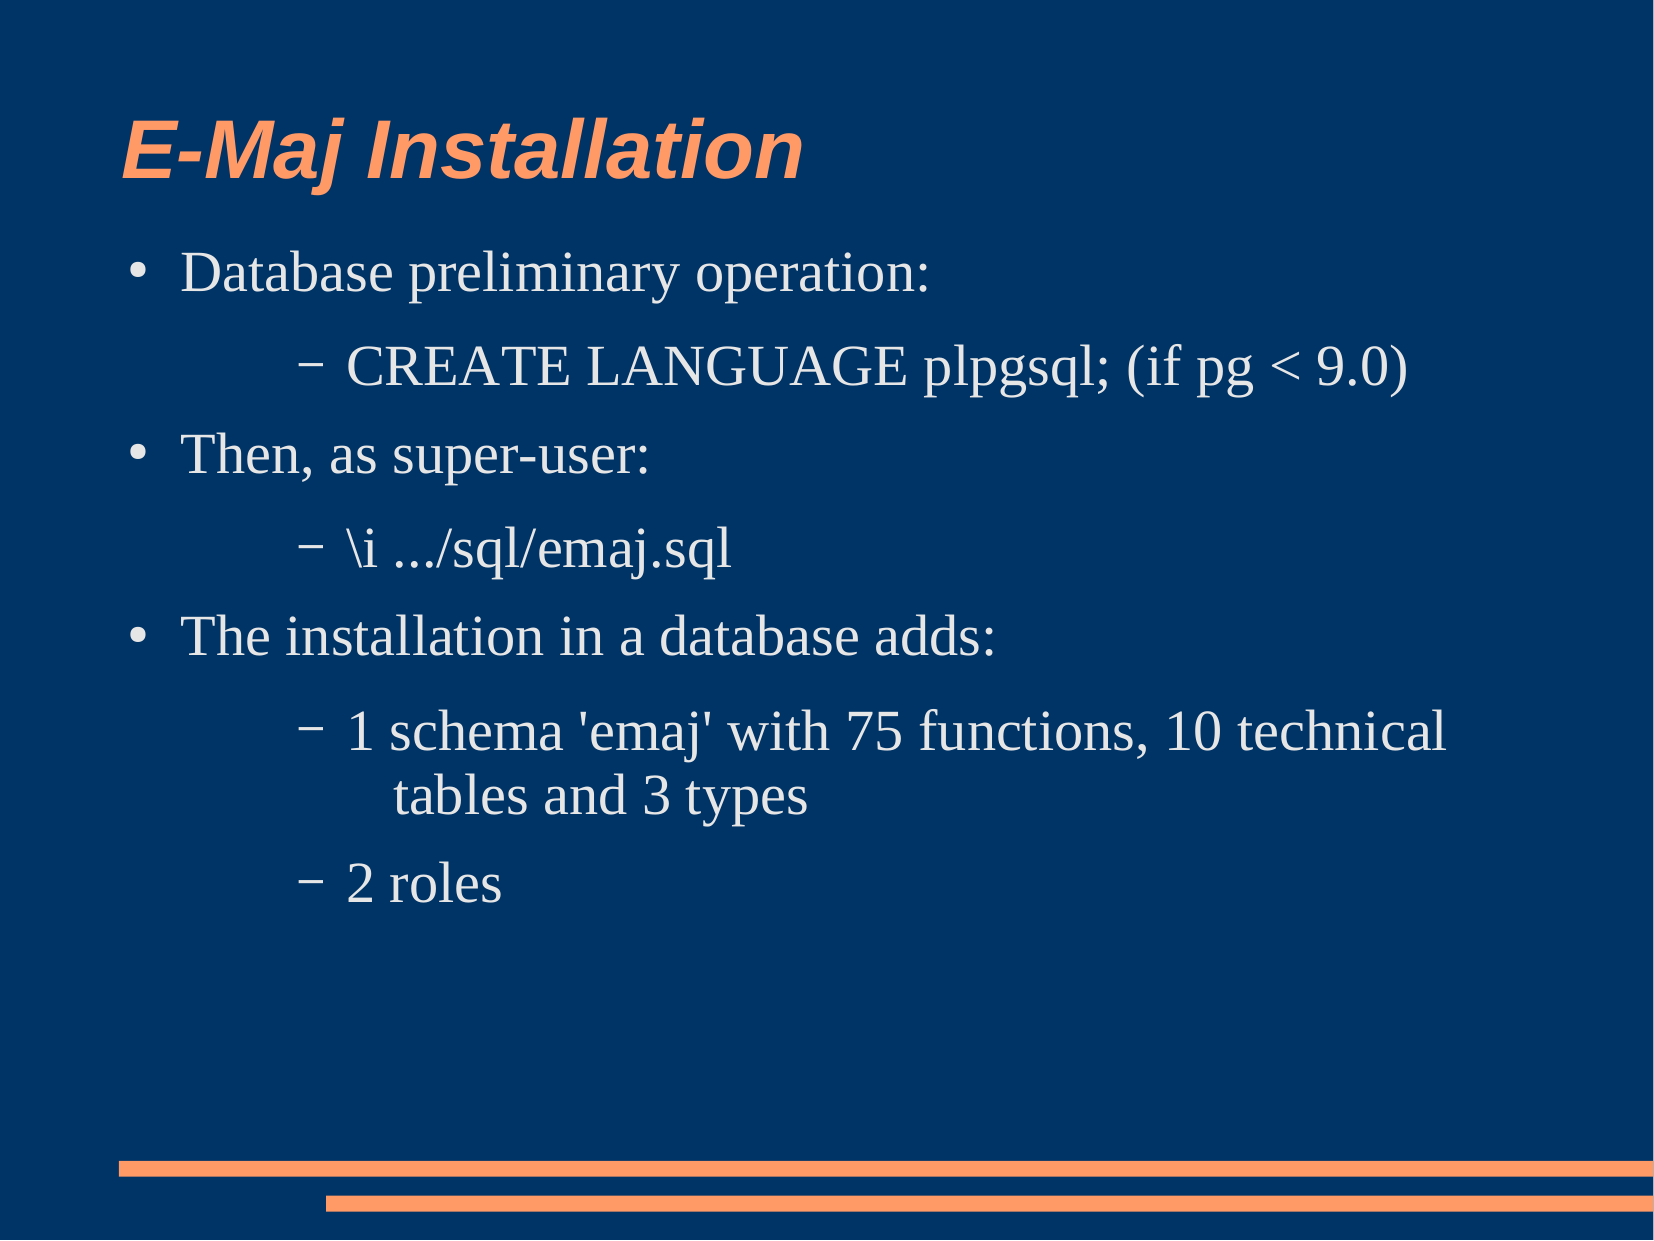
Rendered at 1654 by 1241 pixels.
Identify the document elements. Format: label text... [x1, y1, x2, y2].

list Database preliminary operation: CREATE LANGUAGE plpgsql; (if pg < 9.0) Then, as super-user: \i .../sql/emaj.sql The installation in a database adds: 1 schema 'emaj' with 75 functions, 10 technical tables and 3 types 2 roles [109, 239, 1549, 1035]
title E-Maj Installation [121, 53, 1534, 239]
